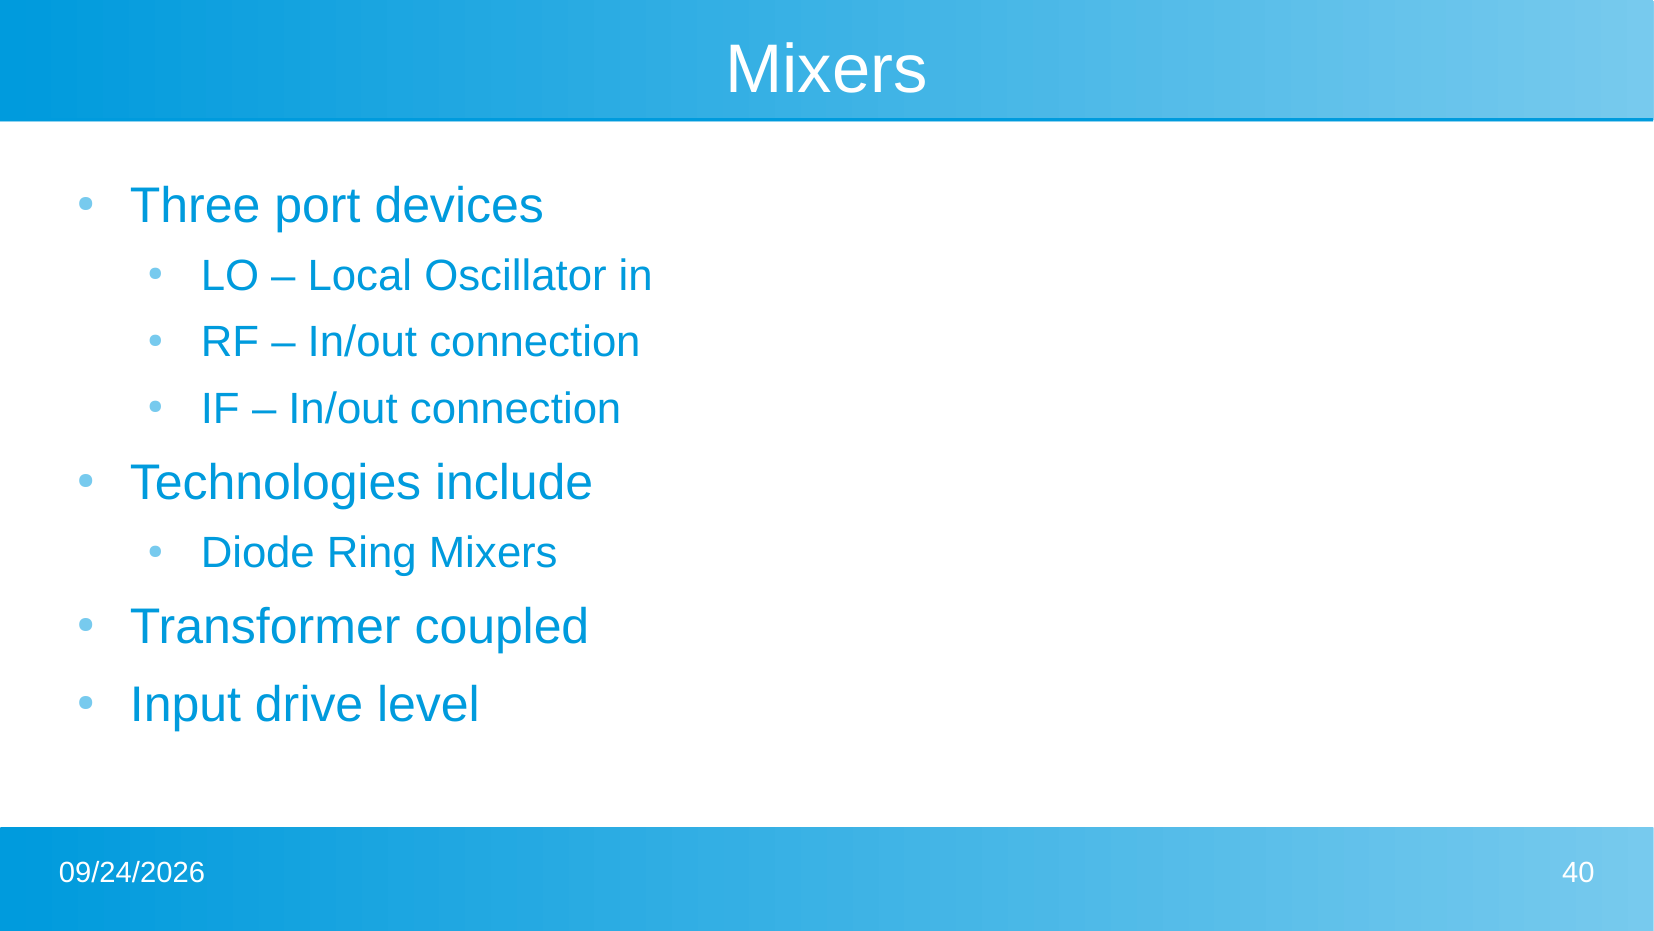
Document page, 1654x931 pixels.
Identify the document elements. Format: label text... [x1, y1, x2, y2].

title Mixers [59, 29, 1595, 108]
list Three port devices LO – Local Oscillator in RF – In/out connection IF – In/out connection Technologies include Diode Ring Mixers Transformer coupled Input drive level [59, 177, 1595, 768]
